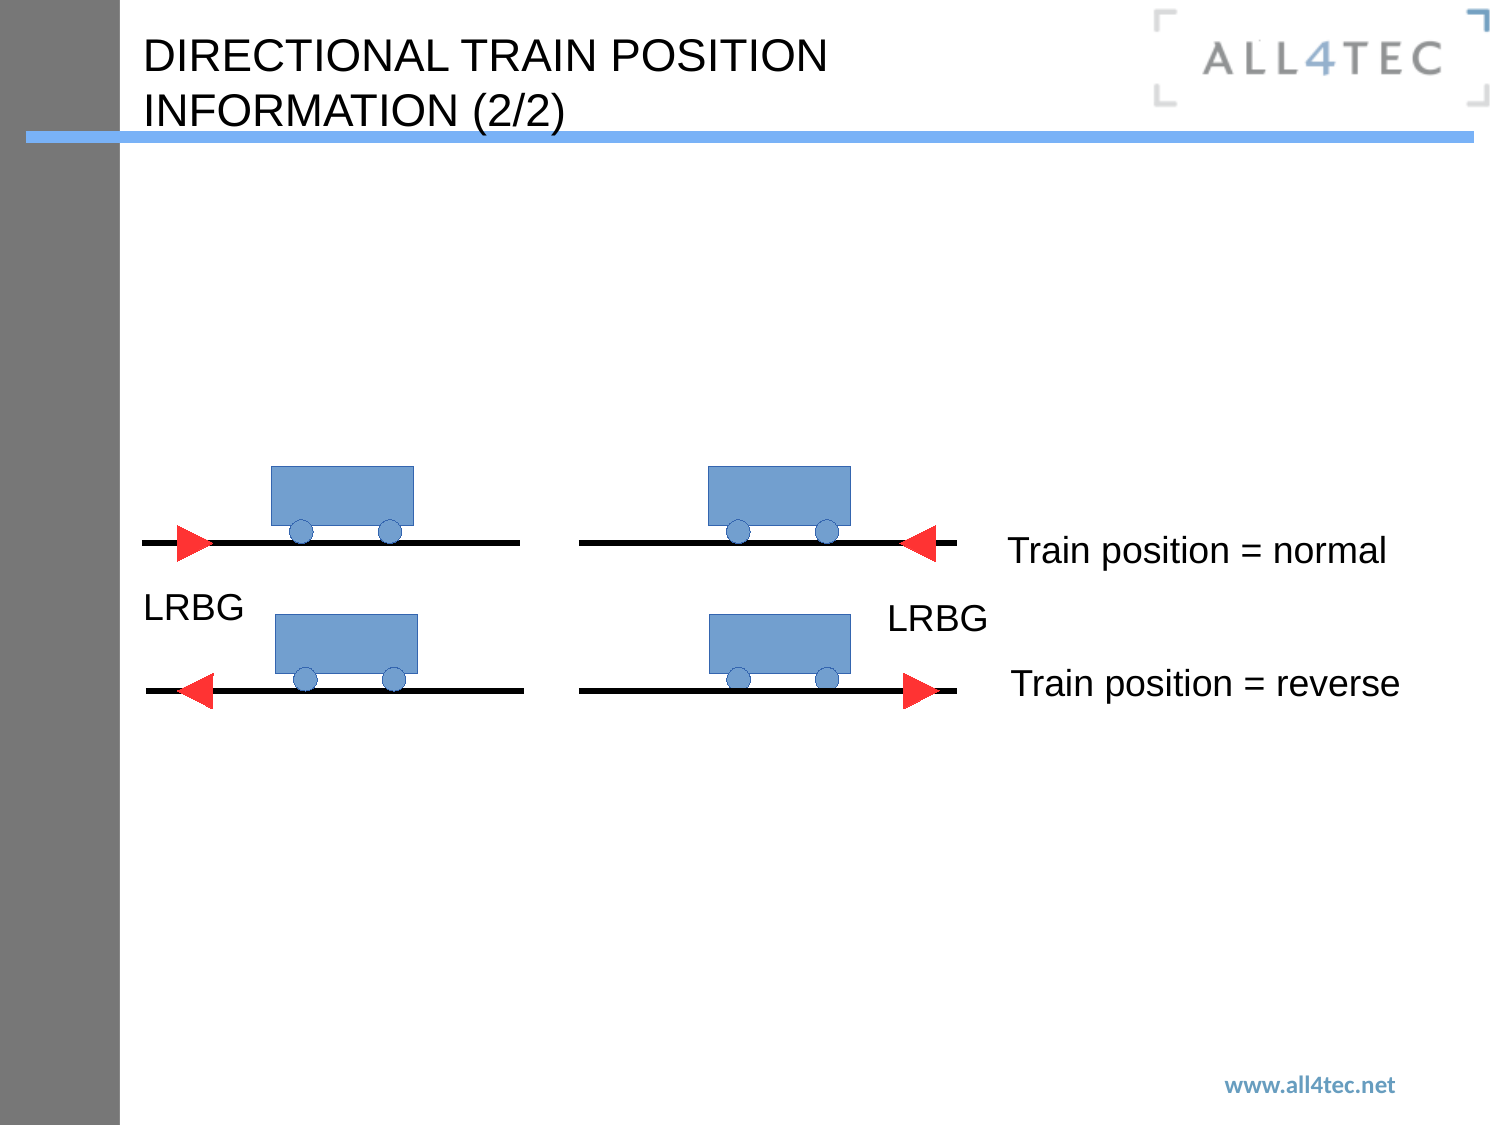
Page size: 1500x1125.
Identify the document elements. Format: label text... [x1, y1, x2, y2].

text_box [177, 525, 213, 562]
text_box [177, 673, 214, 709]
text_box [708, 466, 851, 544]
text_box LRBG [128, 578, 260, 638]
text_box [903, 673, 940, 709]
text_box Train position = reverse [995, 655, 1424, 713]
text_box [271, 466, 414, 544]
picture [1151, 7, 1493, 109]
title DIRECTIONAL TRAIN POSITION INFORMATION (2/2) [130, 19, 1152, 114]
text_box [899, 525, 936, 562]
text_box [709, 614, 851, 688]
text_box Train position = normal [992, 521, 1420, 579]
text_box LRBG [872, 590, 1004, 650]
text_box [275, 614, 418, 692]
